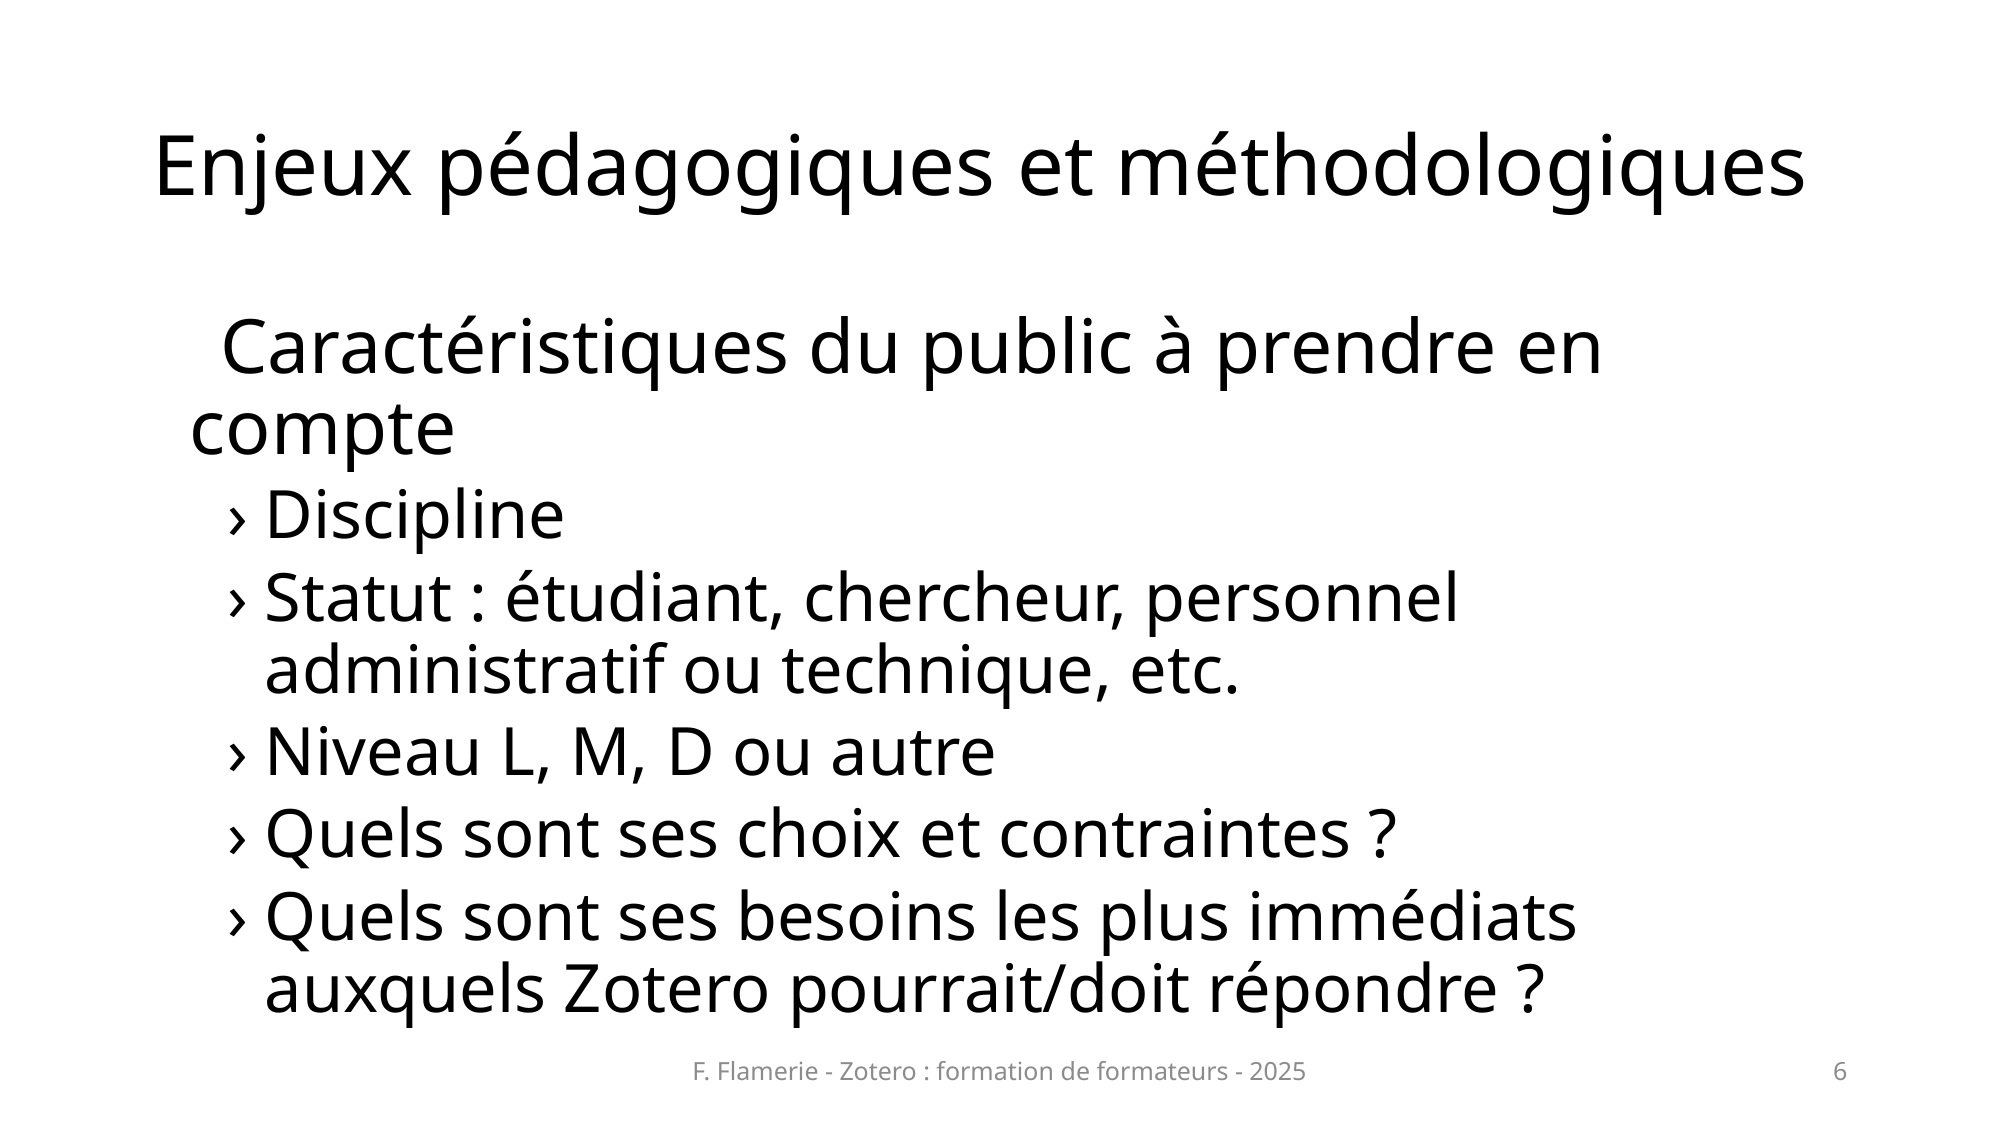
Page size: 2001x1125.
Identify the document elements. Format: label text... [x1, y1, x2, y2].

title Enjeux pédagogiques et méthodologiques [137, 59, 1863, 278]
list Caractéristiques du public à prendre en compte Discipline Statut : étudiant, chercheur, personnel administratif ou technique, etc. Niveau L, M, D ou autre Quels sont ses choix et contraintes ? Quels sont ses besoins les plus immédiats auxquels Zotero pourrait/doit répondre ? [137, 301, 1863, 1125]
